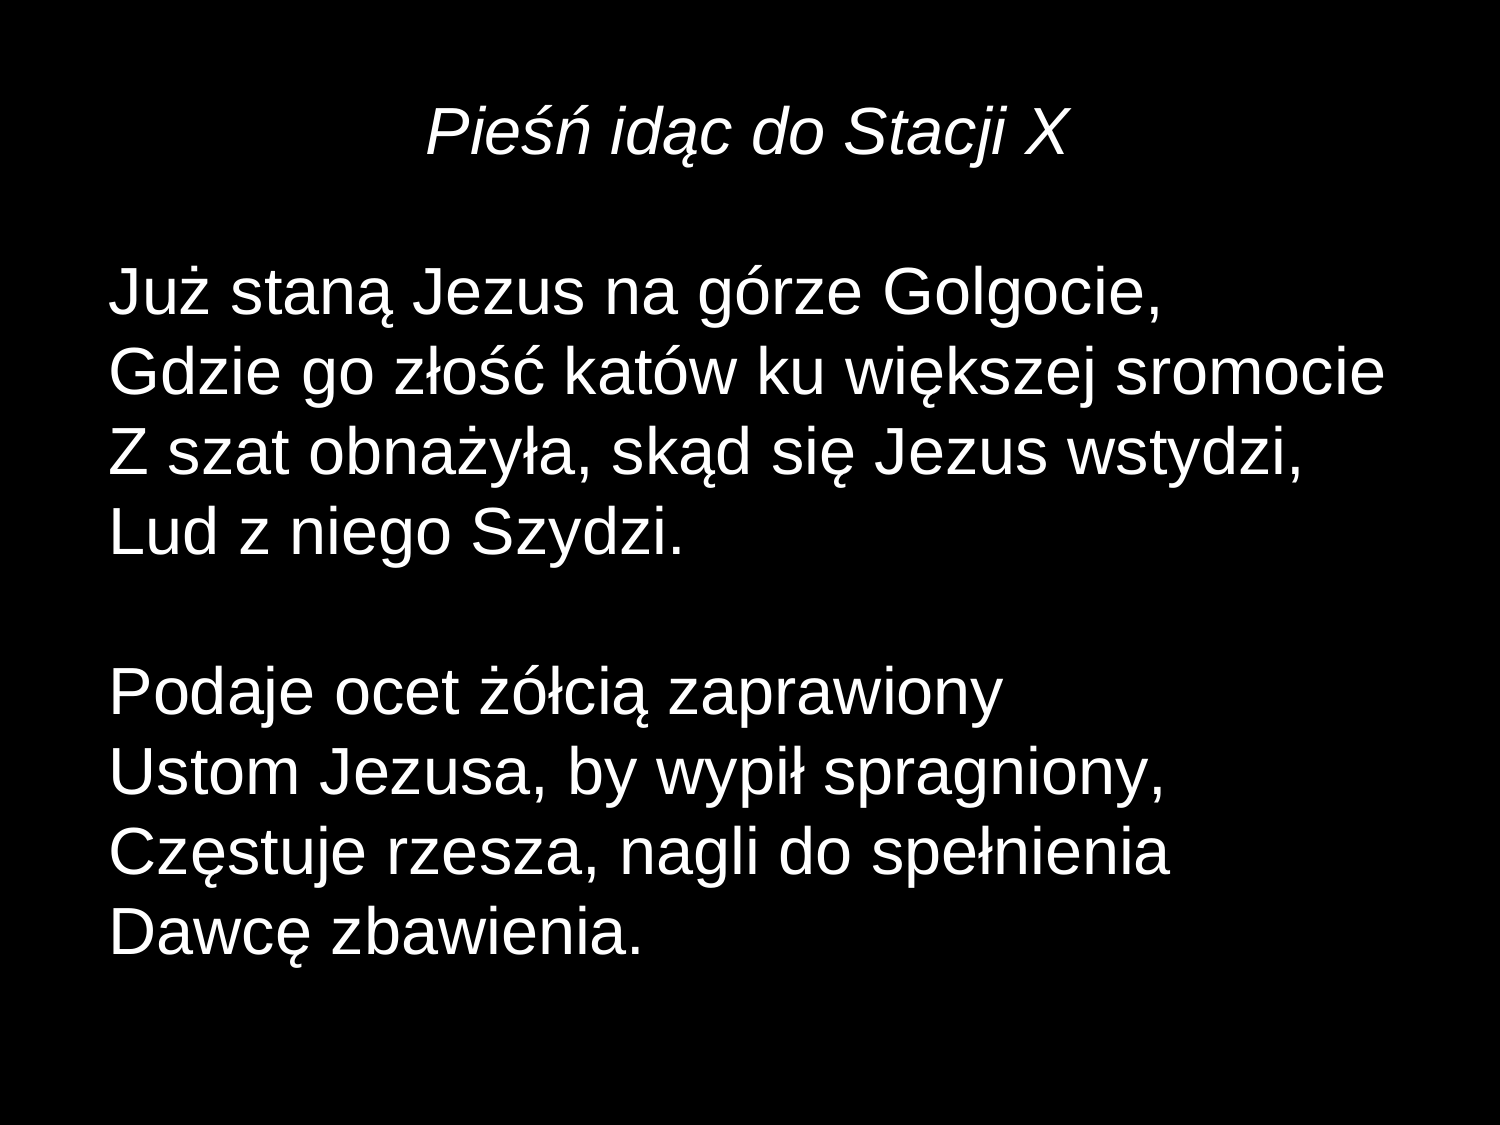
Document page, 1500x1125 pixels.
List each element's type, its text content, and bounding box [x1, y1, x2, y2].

text_box Pieśń idąc do Stacji X Już staną Jezus na górze Golgocie, Gdzie go złość katów ku większej sromocie Z szat obnażyła, skąd się Jezus wstydzi, Lud z niego Szydzi. Podaje ocet żółcią zaprawiony Ustom Jezusa, by wypił spragniony, Częstuje rzesza, nagli do spełnienia Dawcę zbawienia. [93, 80, 1465, 976]
